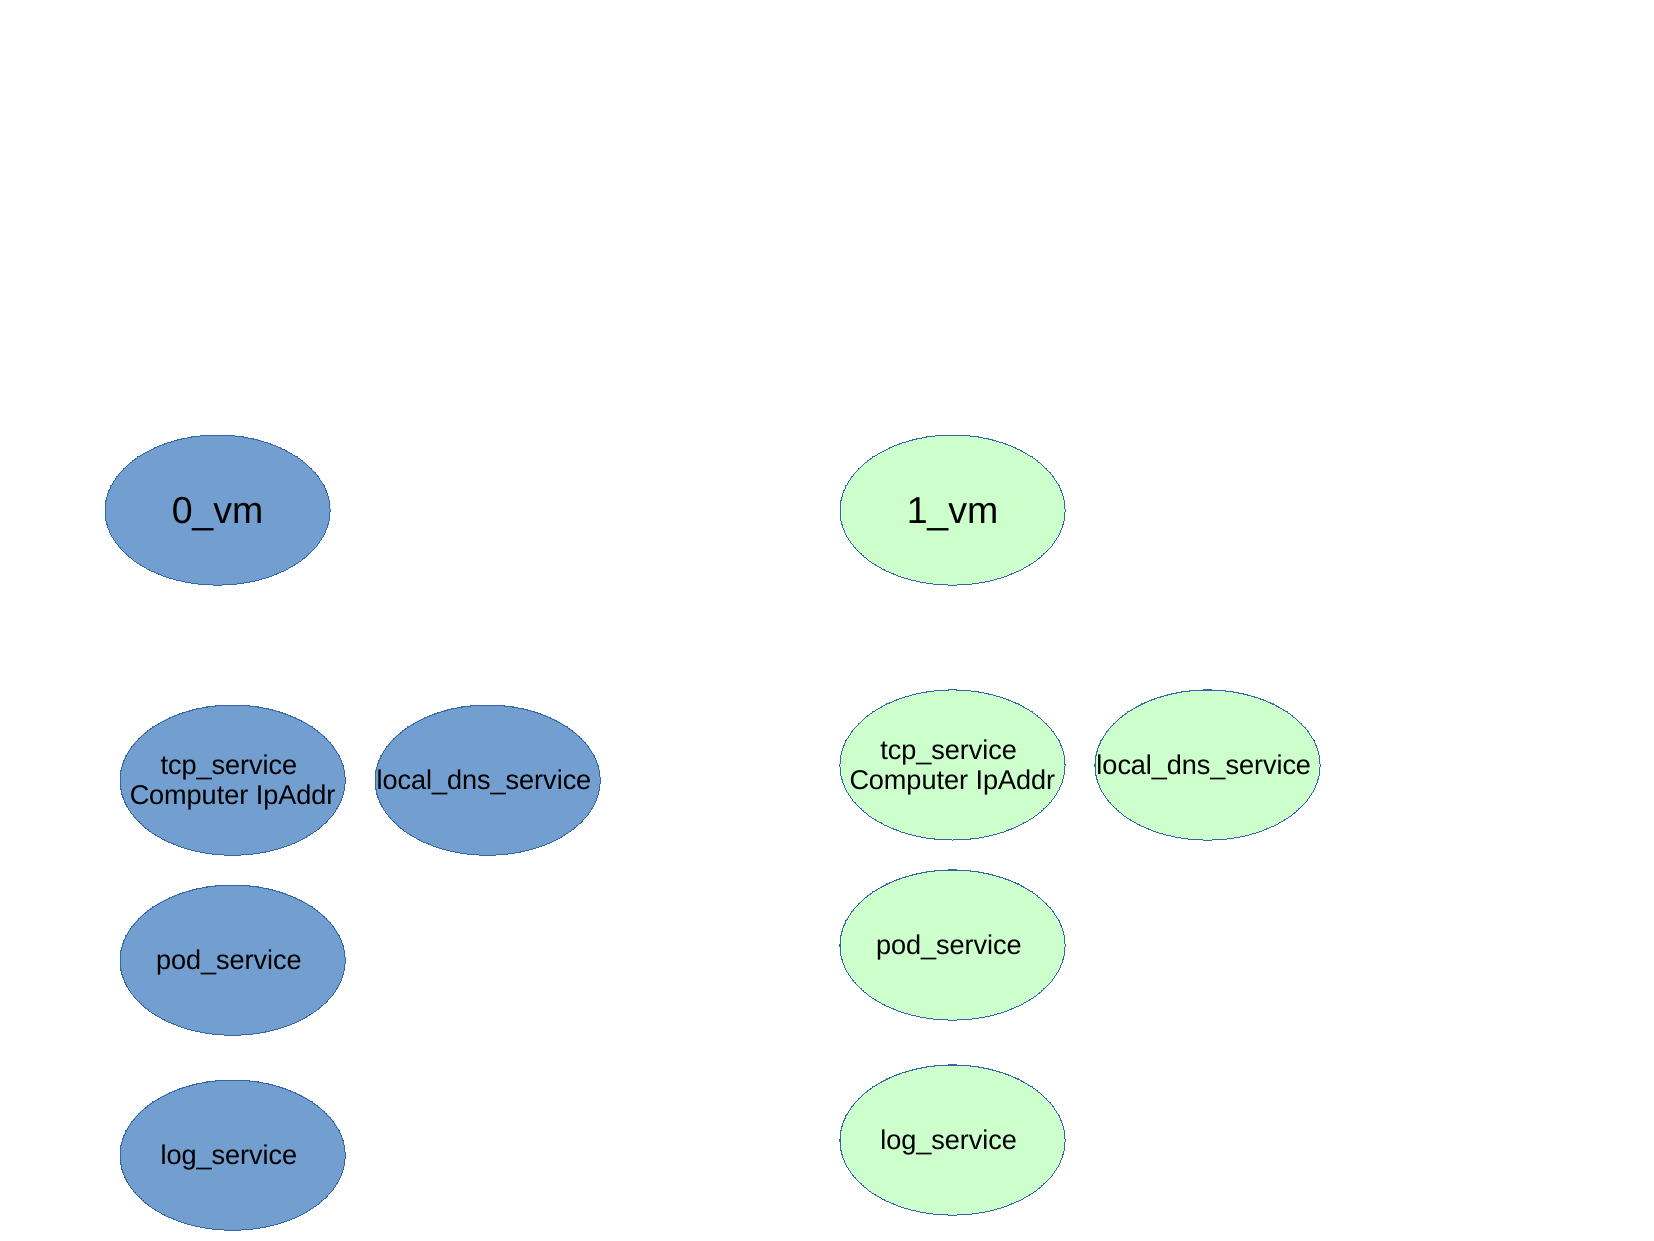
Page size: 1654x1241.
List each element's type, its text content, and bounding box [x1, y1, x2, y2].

text_box pod_service [120, 885, 346, 1036]
text_box 0_vm [105, 435, 331, 586]
text_box 1_vm [840, 435, 1066, 586]
text_box log_service [120, 1080, 346, 1231]
text_box local_dns_service [1095, 690, 1321, 841]
text_box tcp_service Computer IpAddr [839, 689, 1066, 841]
text_box tcp_service Computer IpAddr [120, 705, 346, 856]
text_box log_service [840, 1065, 1066, 1216]
text_box local_dns_service [375, 705, 601, 856]
text_box pod_service [840, 870, 1066, 1021]
